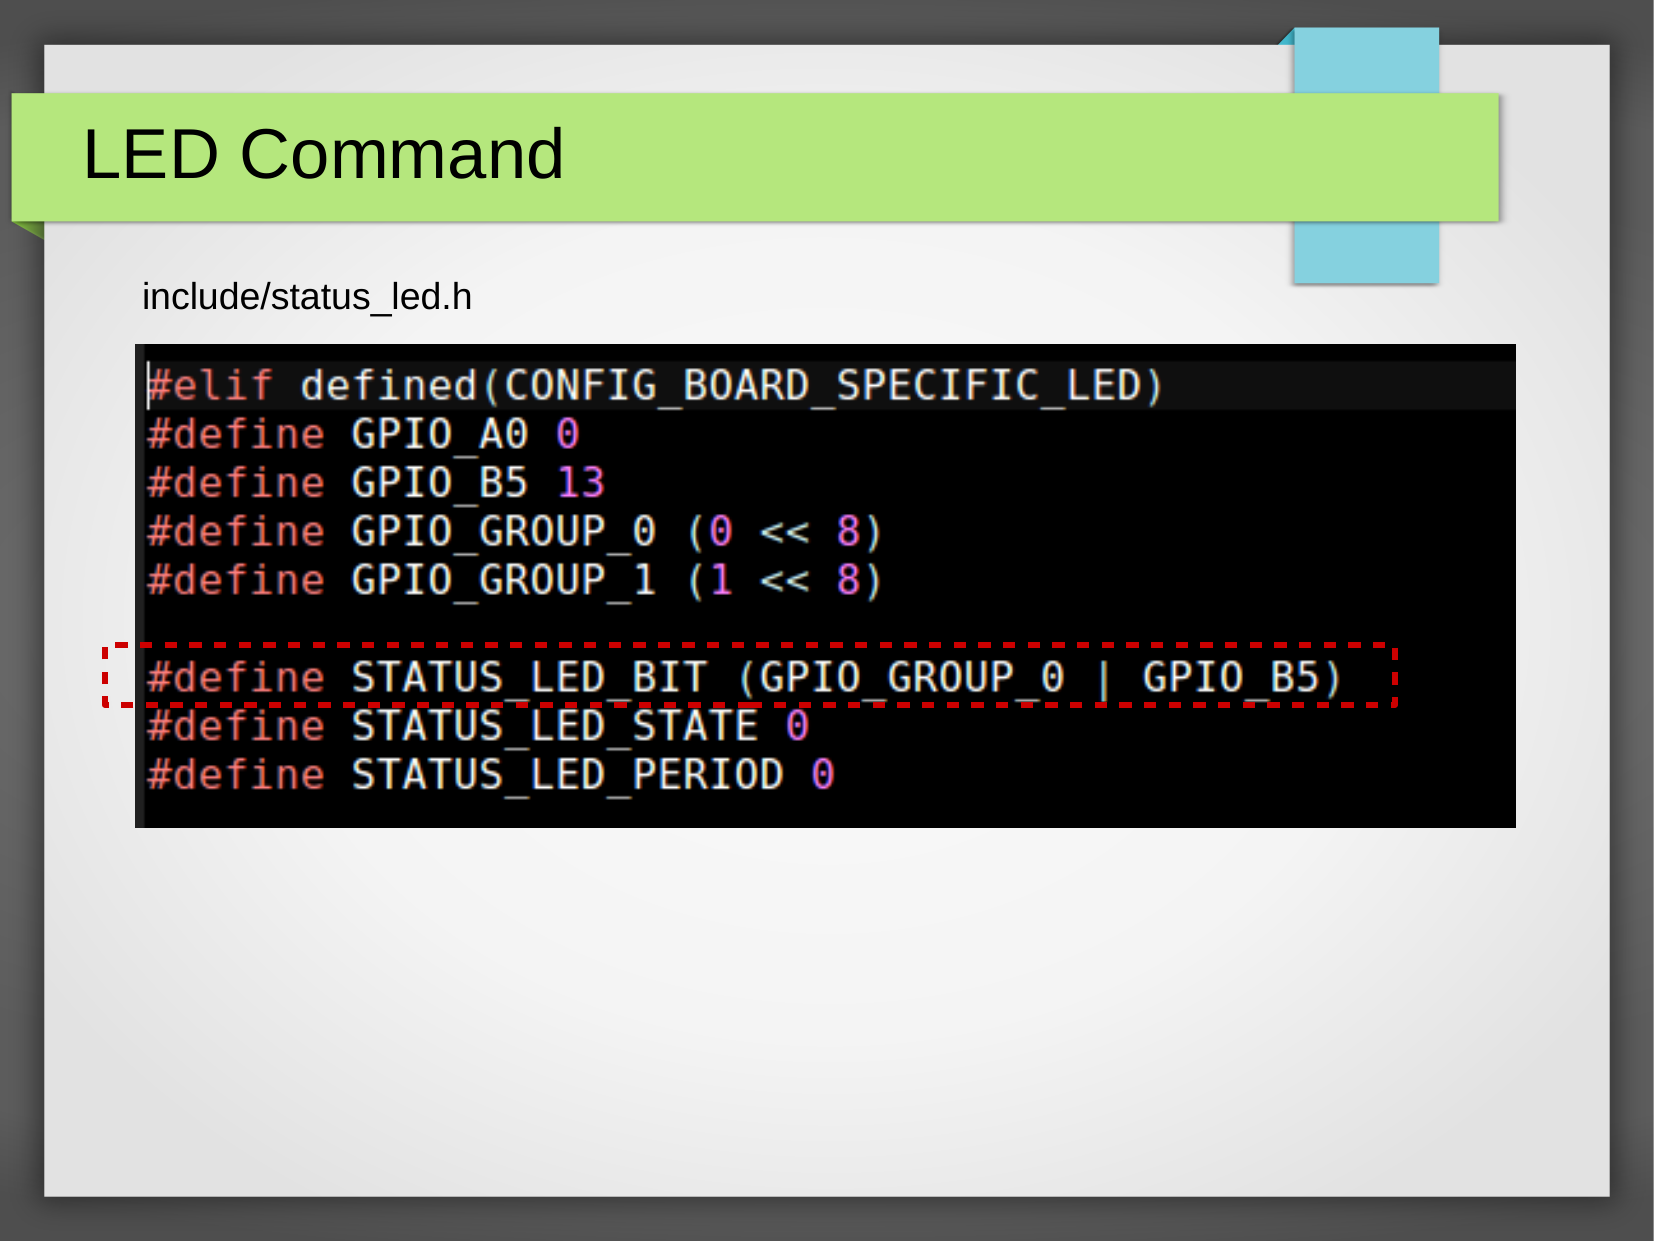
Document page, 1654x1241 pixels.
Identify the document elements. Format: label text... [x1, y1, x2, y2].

picture [0, 0, 1654, 1241]
title LED Command [82, 94, 1264, 213]
text_box include/status_led.h [127, 268, 586, 326]
